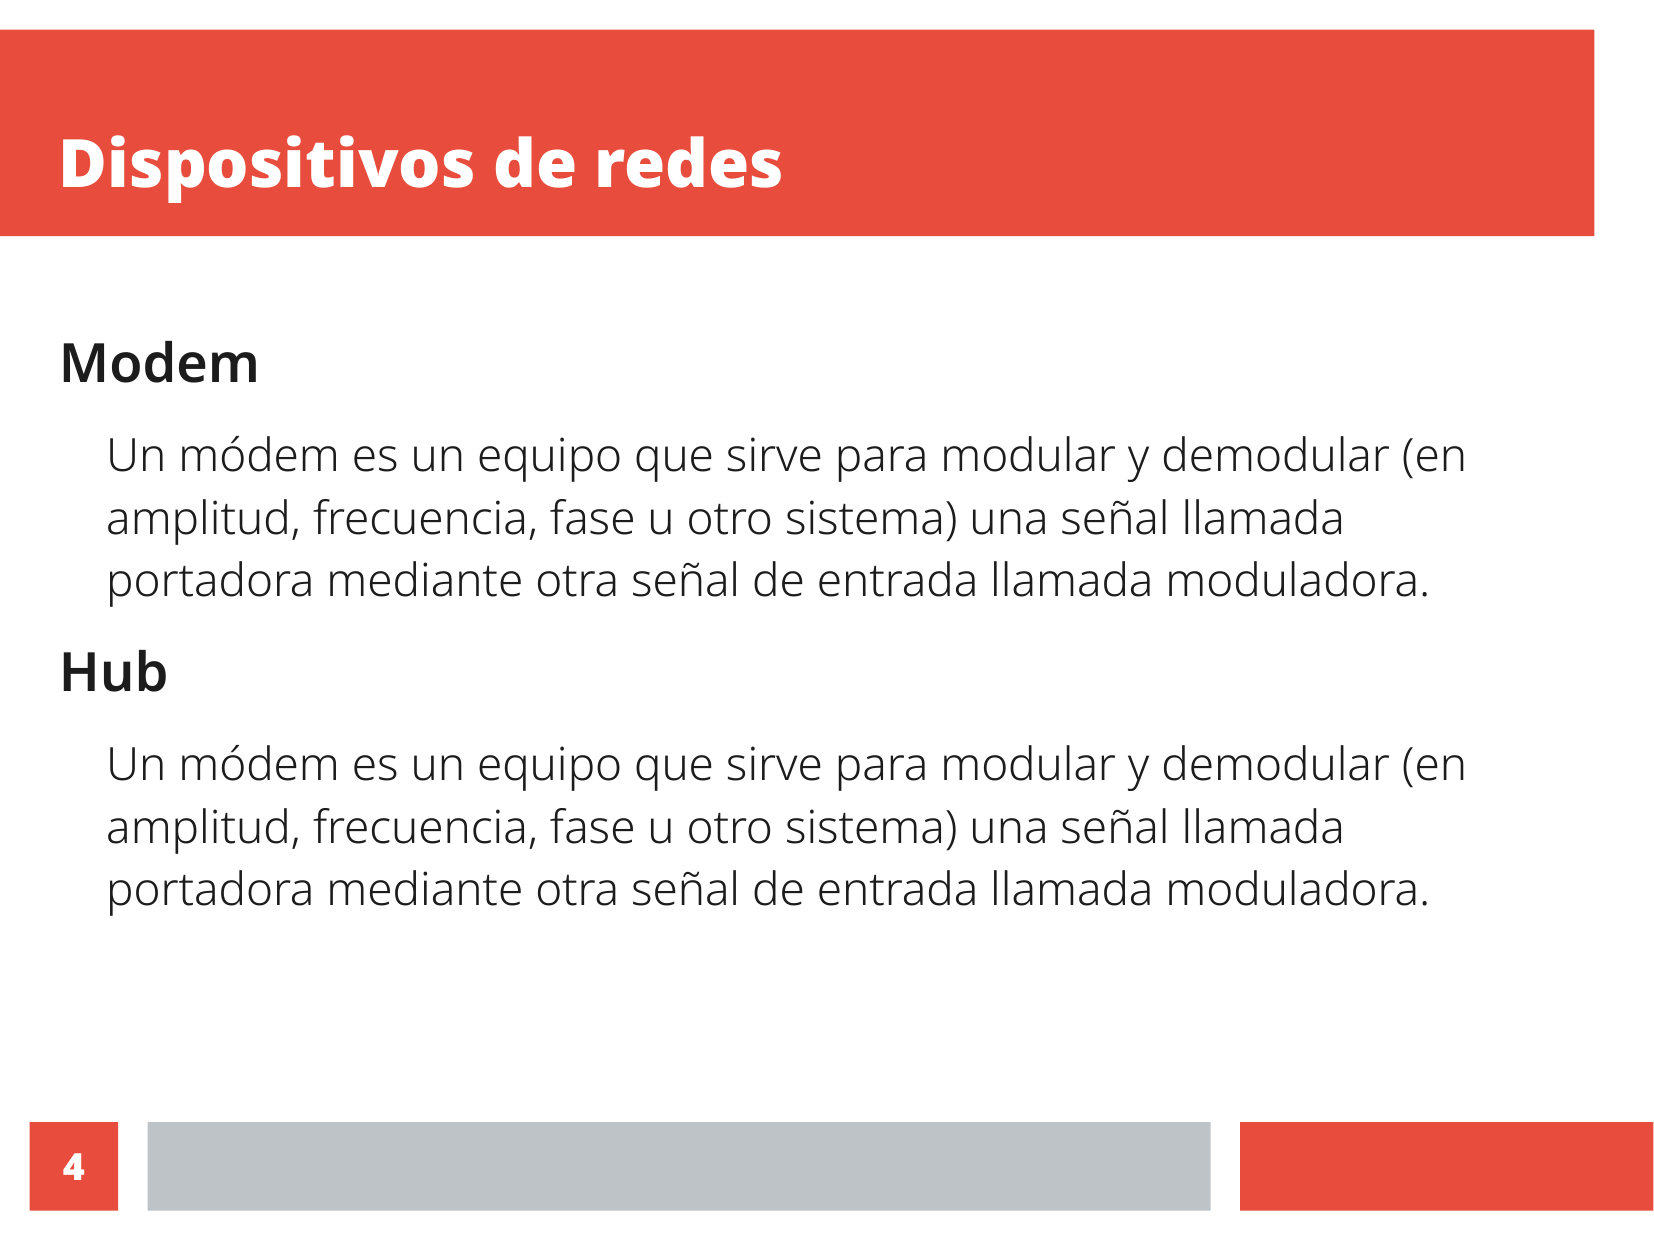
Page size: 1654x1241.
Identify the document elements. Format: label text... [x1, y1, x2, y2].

list Modem Un módem es un equipo que sirve para modular y demodular (en amplitud, frecuencia, fase u otro sistema) una señal llamada portadora mediante otra señal de entrada llamada moduladora. Hub Un módem es un equipo que sirve para modular y demodular (en amplitud, frecuencia, fase u otro sistema) una señal llamada portadora mediante otra señal de entrada llamada moduladora. [59, 324, 1565, 1093]
title Dispositivos de redes [59, 59, 1595, 207]
